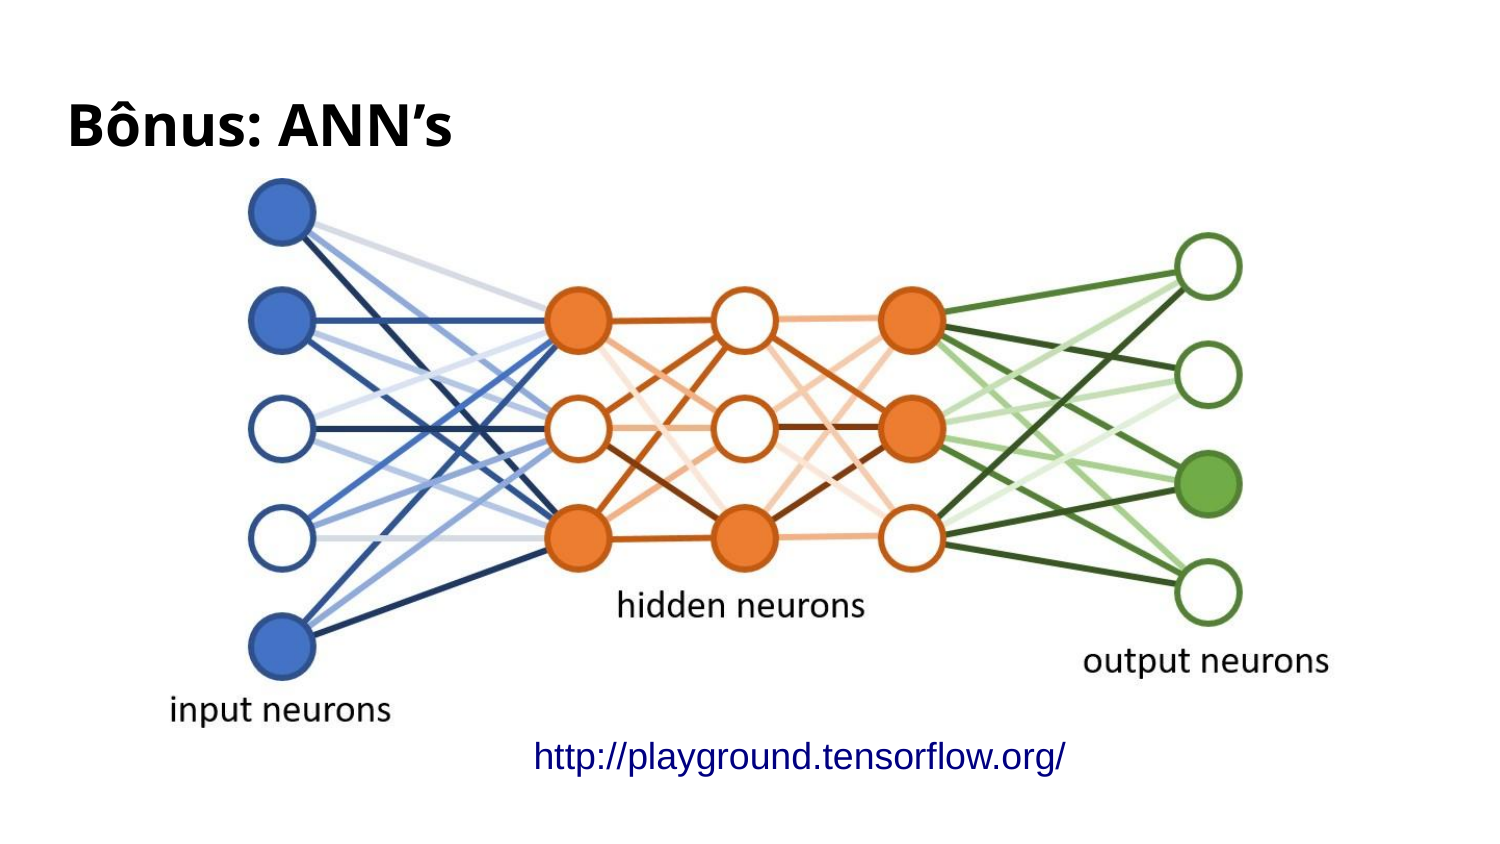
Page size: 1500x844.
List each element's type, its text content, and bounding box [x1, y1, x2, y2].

title Bônus: ANN’s [51, 72, 1449, 167]
text_box http://playground.tensorflow.org/ [428, 710, 1172, 798]
picture [145, 178, 1354, 756]
